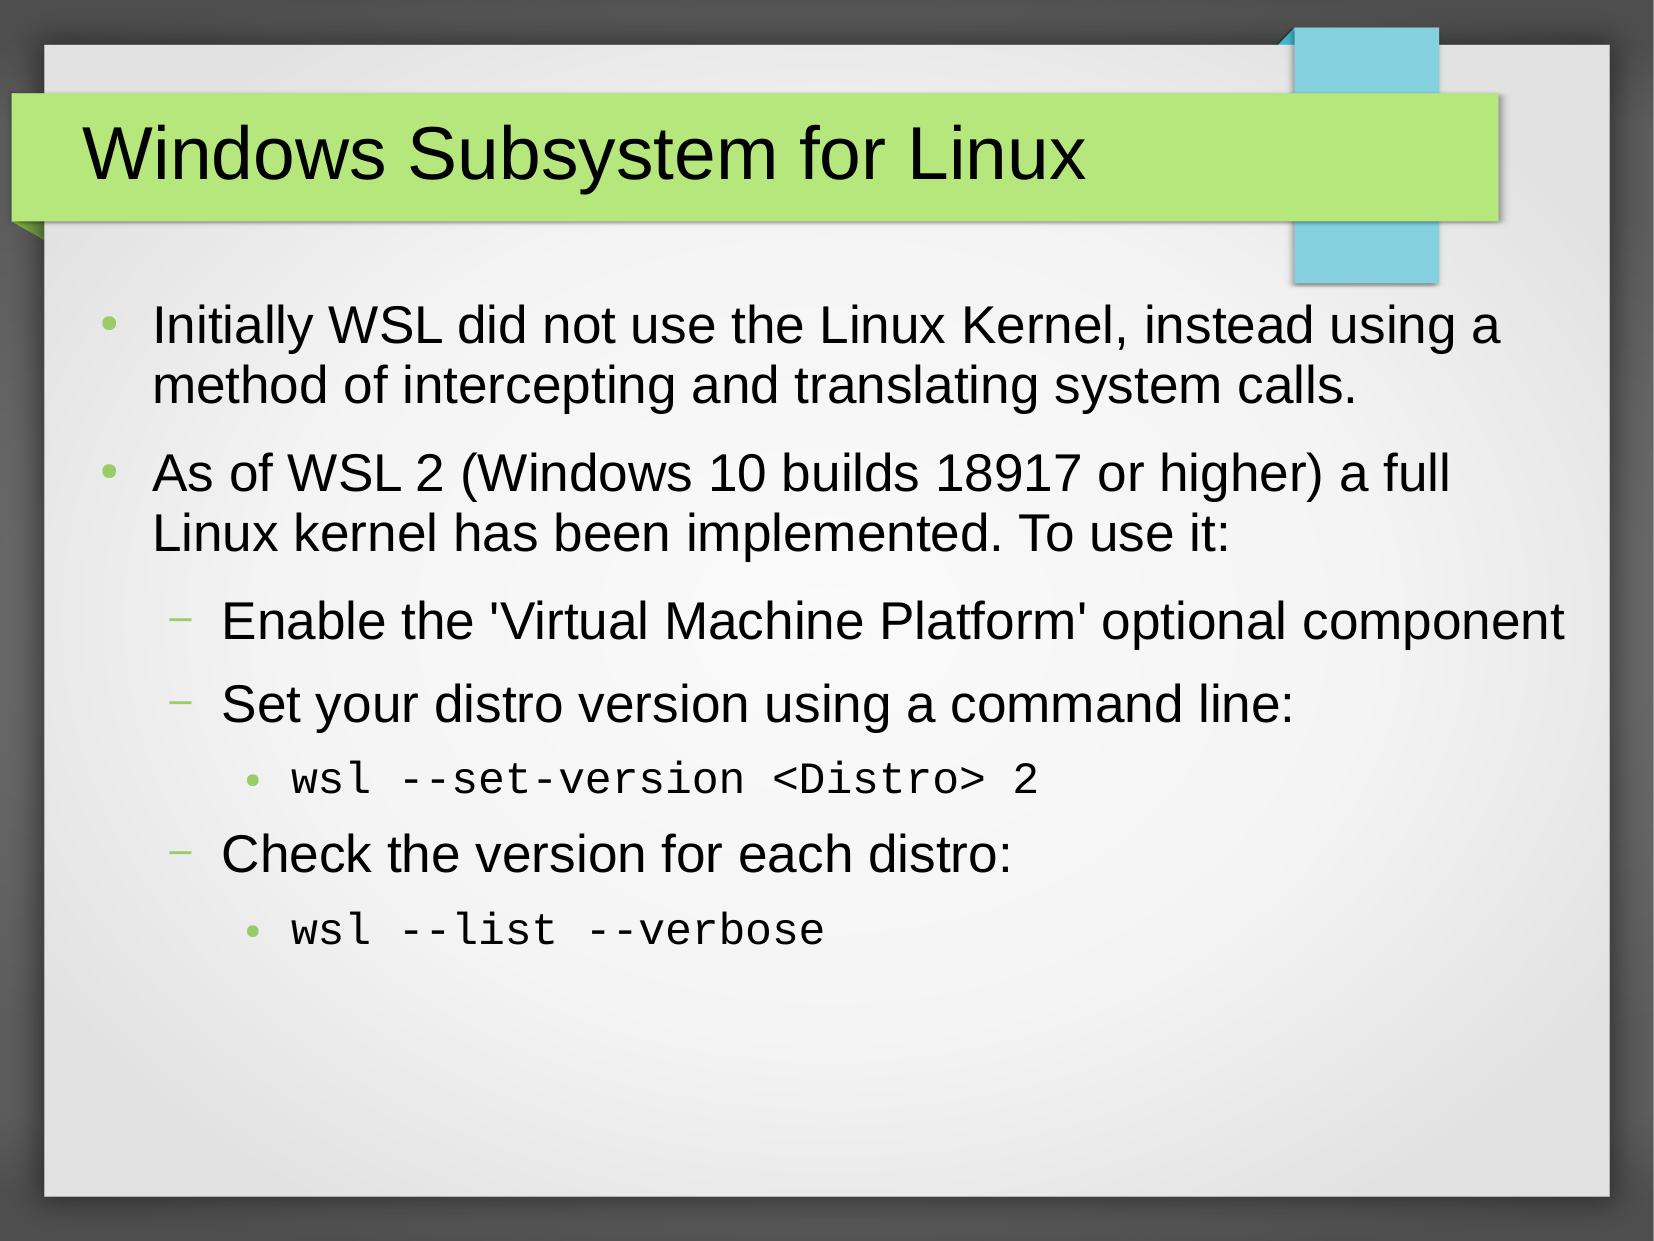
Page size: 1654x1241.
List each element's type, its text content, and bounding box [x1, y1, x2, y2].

title Windows Subsystem for Linux [82, 94, 1264, 213]
picture [0, 0, 1654, 1241]
list Initially WSL did not use the Linux Kernel, instead using a method of intercepting and translating system calls. As of WSL 2 (Windows 10 builds 18917 or higher) a full Linux kernel has been implemented. To use it: Enable the 'Virtual Machine Platform' optional component Set your distro version using a command line: wsl --set-version <Distro> 2 Check the version for each distro: wsl --list --verbose [82, 295, 1571, 1015]
